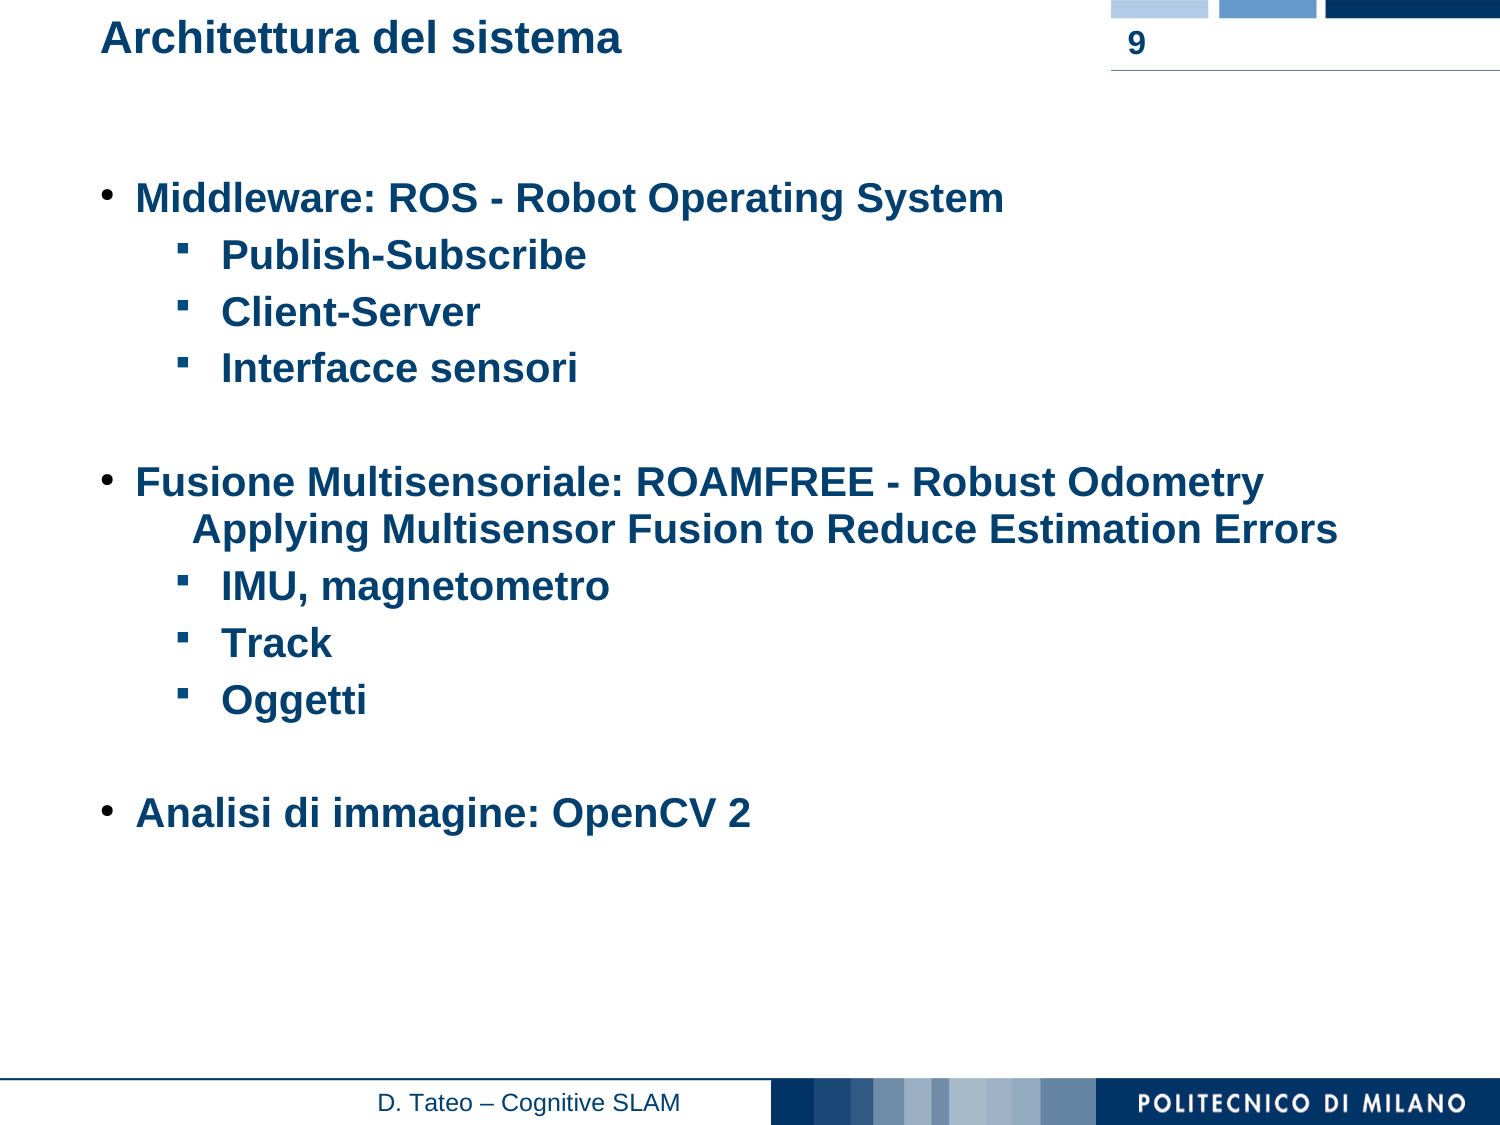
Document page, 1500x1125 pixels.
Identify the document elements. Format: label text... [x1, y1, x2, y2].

list Middleware: ROS - Robot Operating System Publish-Subscribe Client-Server Interfacce sensori Fusione Multisensoriale: ROAMFREE - Robust Odometry Applying Multisensor Fusion to Reduce Estimation Errors IMU, magnetometro Track Oggetti Analisi di immagine: OpenCV 2 [99, 174, 1450, 987]
picture [0, 1074, 1500, 1125]
title Architettura del sistema [99, 12, 1075, 150]
picture [1103, 0, 1500, 74]
